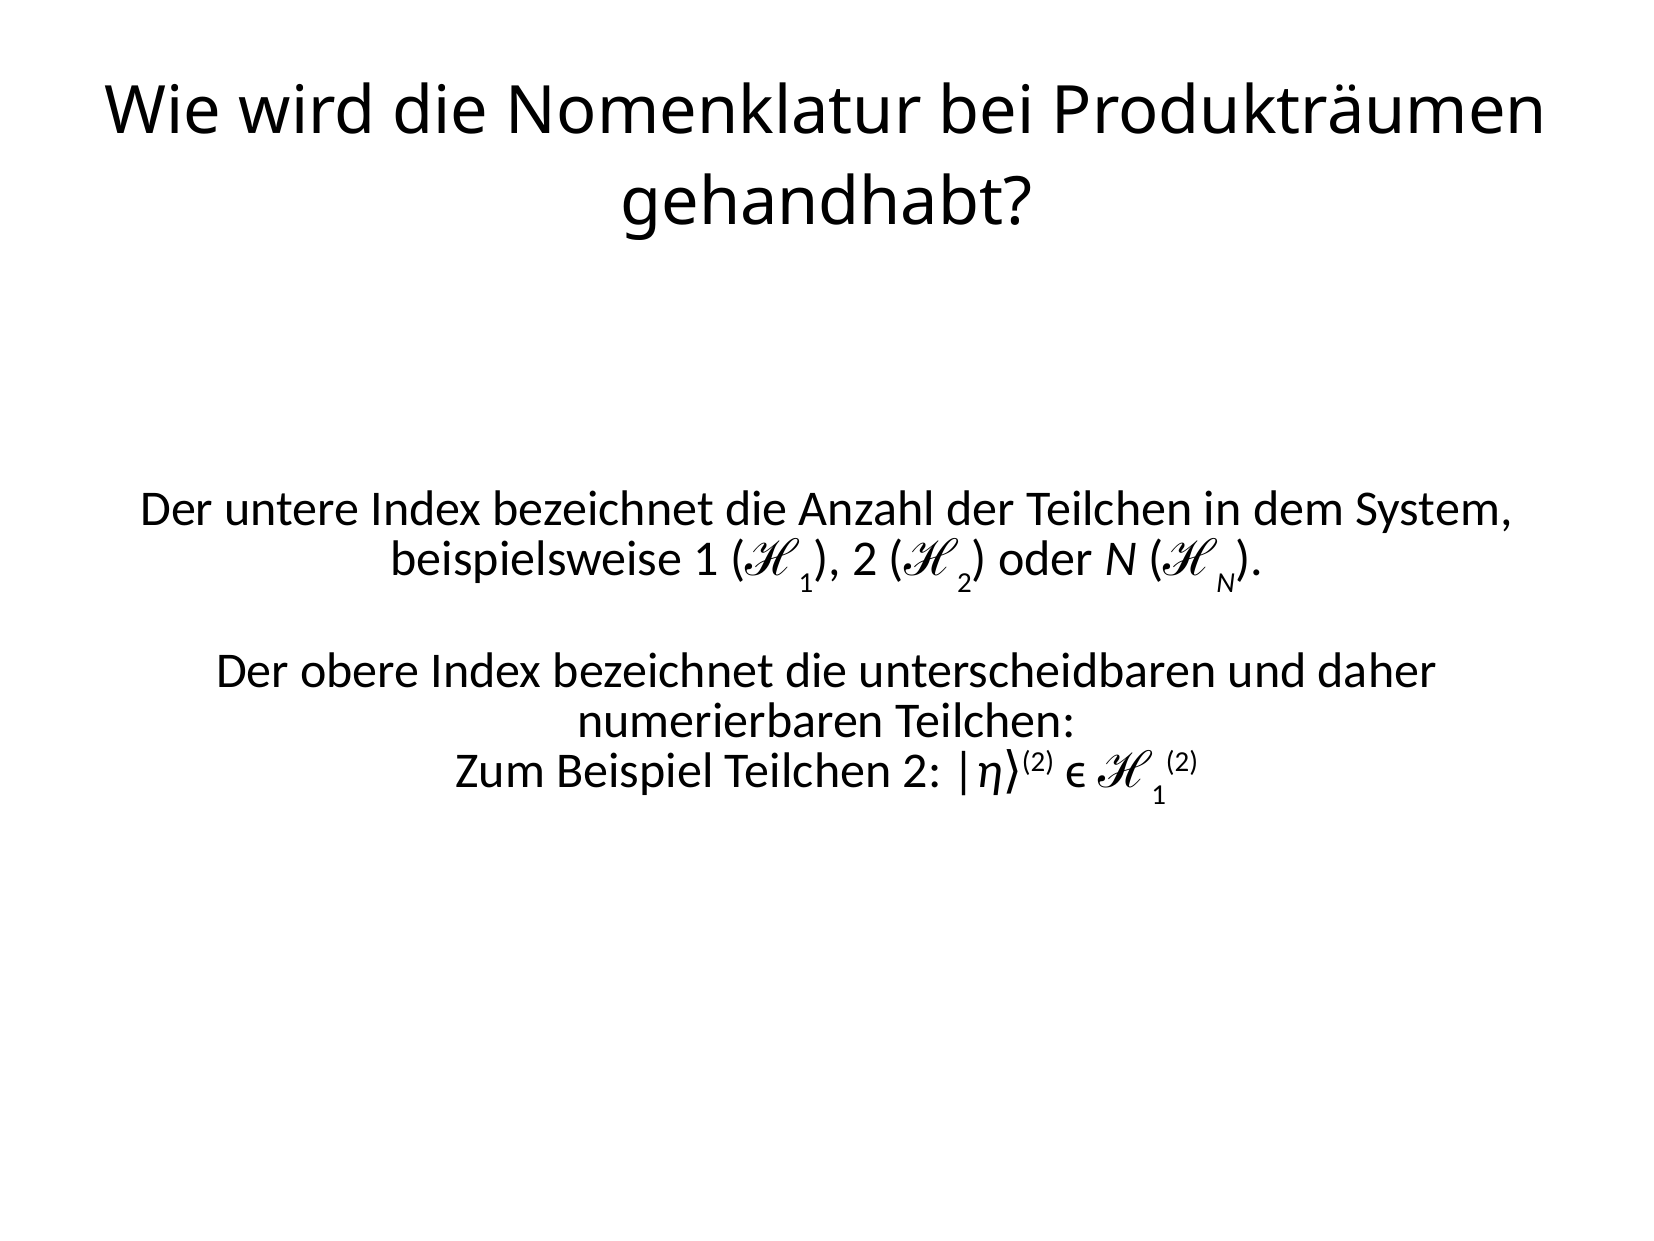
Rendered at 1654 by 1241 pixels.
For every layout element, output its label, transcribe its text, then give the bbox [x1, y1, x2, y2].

title Wie wird die Nomenklatur bei Produkträumen gehandhabt? [82, 49, 1571, 257]
subtitle Der untere Index bezeichnet die Anzahl der Teilchen in dem System, beispielsweise 1 (ℋ1), 2 (ℋ2) oder N (ℋN). Der obere Index bezeichnet die unterscheidbaren und daher numerierbaren Teilchen: Zum Beispiel Teilchen 2: |η⟩(2) ϵ ℋ1(2) [82, 290, 1571, 1010]
